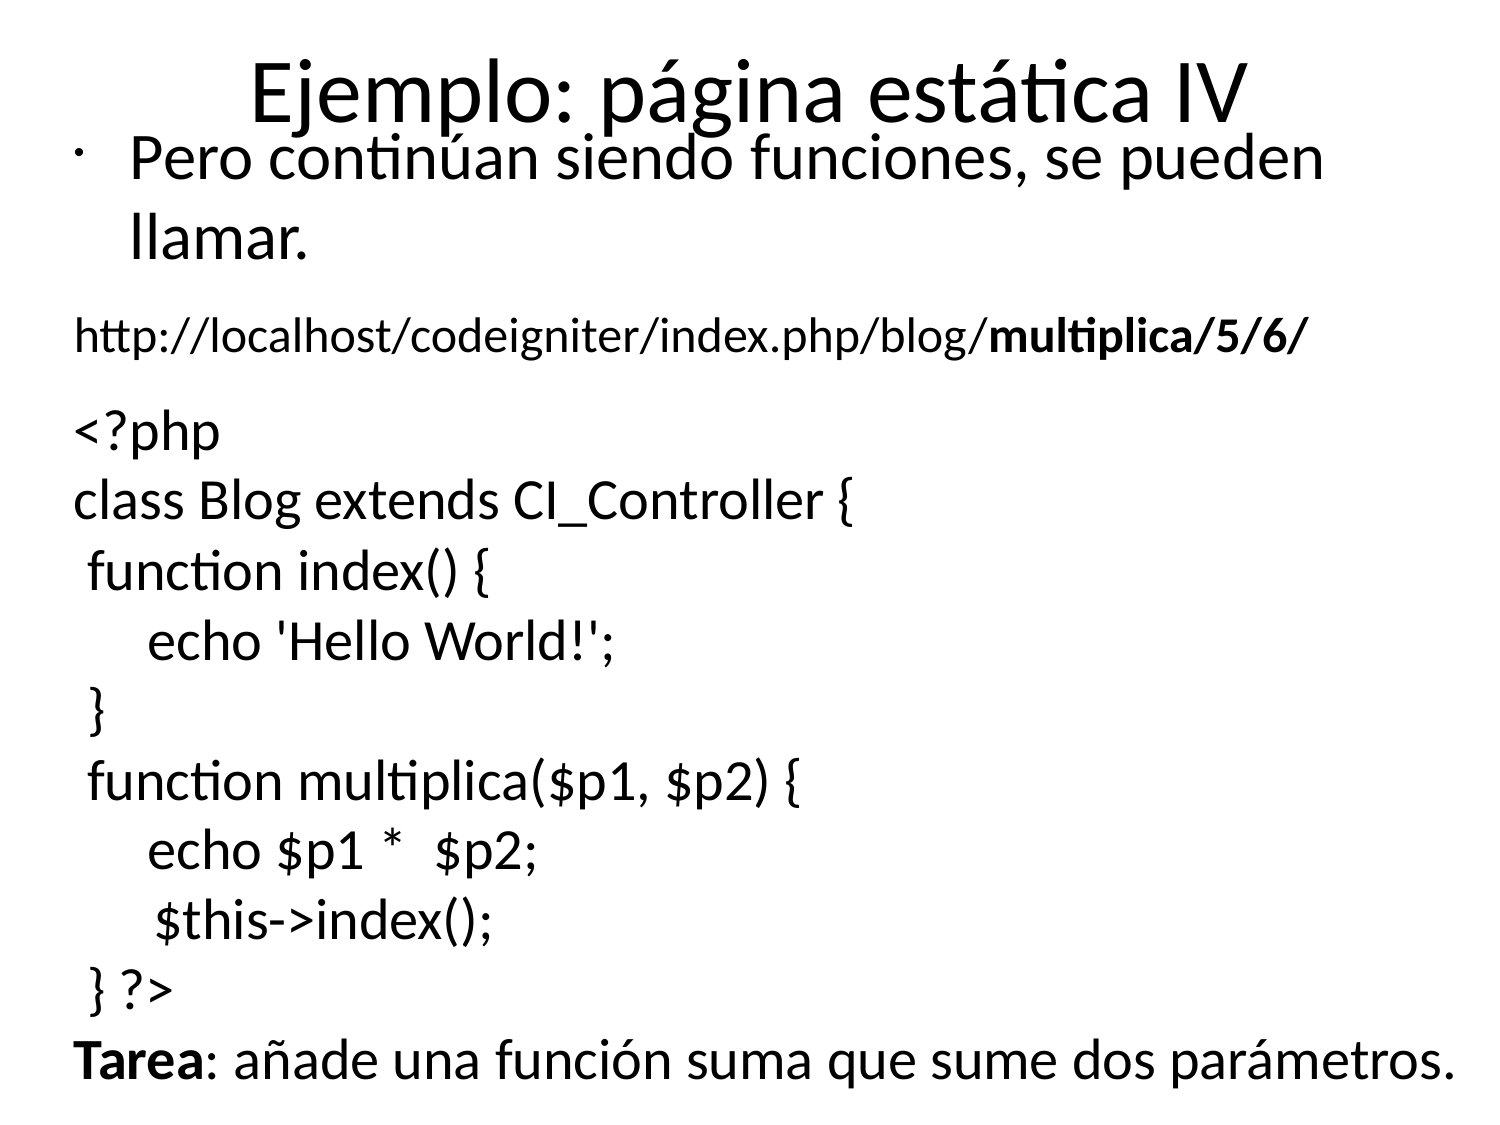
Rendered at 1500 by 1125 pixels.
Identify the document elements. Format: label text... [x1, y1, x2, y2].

title Ejemplo: página estática IV [75, 23, 1425, 105]
list Pero continúan siendo funciones, se pueden llamar. http://localhost/codeigniter/index.php/blog/multiplica/5/6/ <?php class Blog extends CI_Controller { function index() { echo 'Hello World!'; } function multiplica($p1, $p2) { echo $p1 * $p2; $this->index(); } ?> Tarea: añade una función suma que sume dos parámetros. [59, 105, 1477, 934]
list [75, 934, 1425, 1005]
